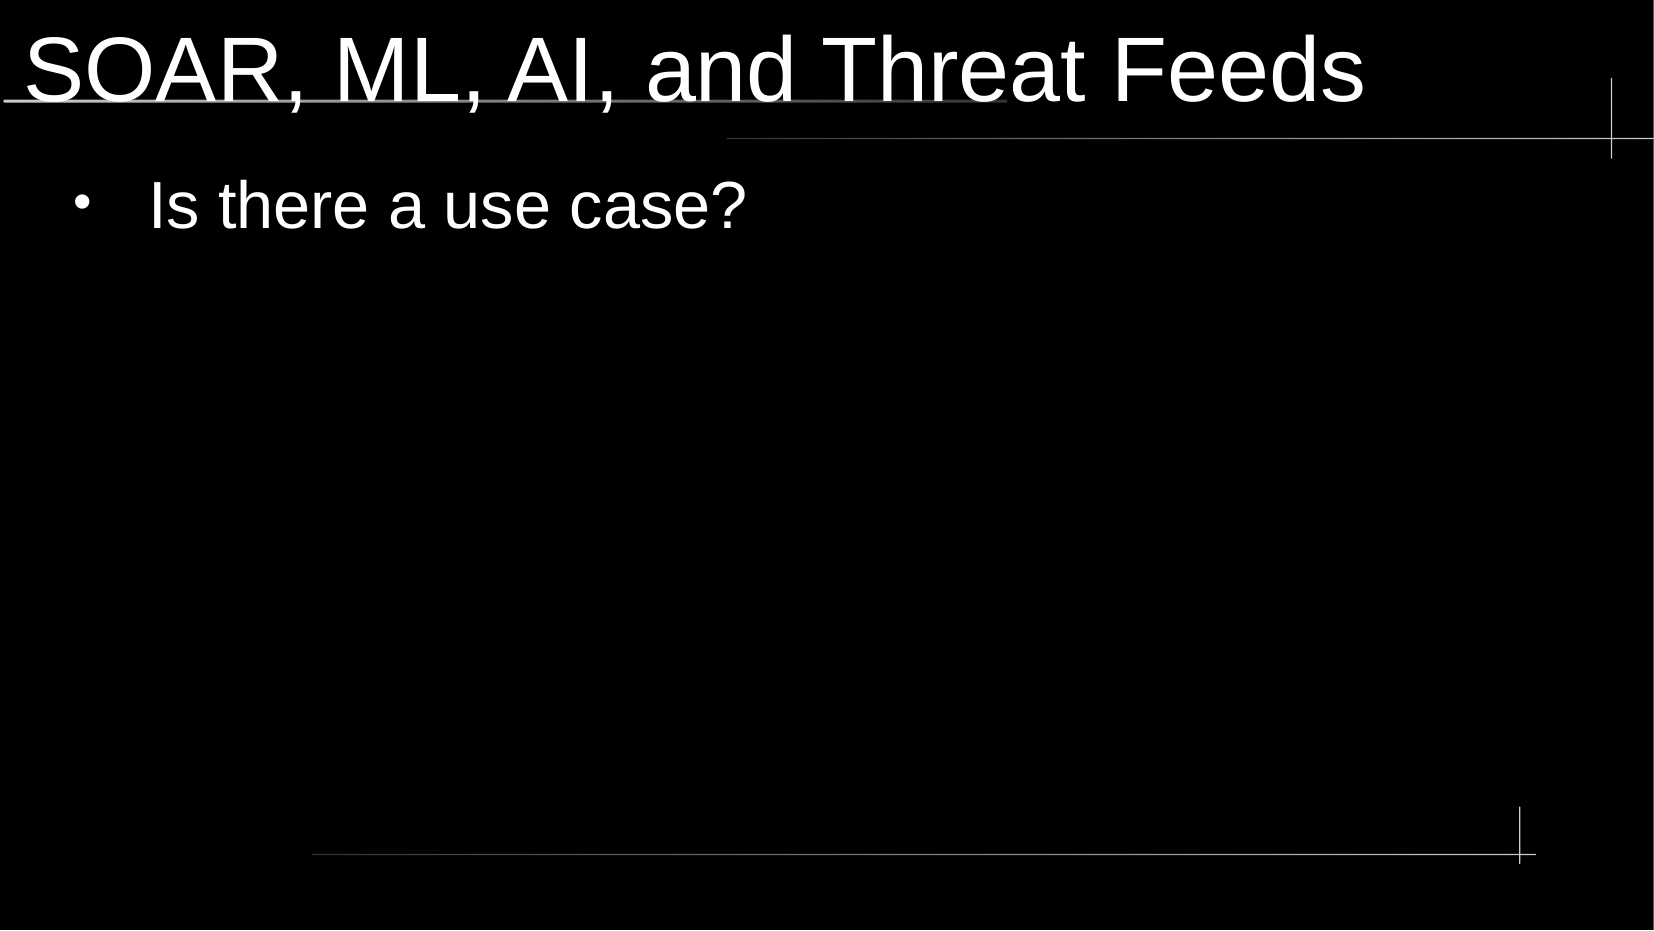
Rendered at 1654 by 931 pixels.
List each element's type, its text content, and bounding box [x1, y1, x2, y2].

title SOAR, ML, AI, and Threat Feeds [23, 9, 1589, 121]
list Is there a use case? [73, 161, 1562, 931]
